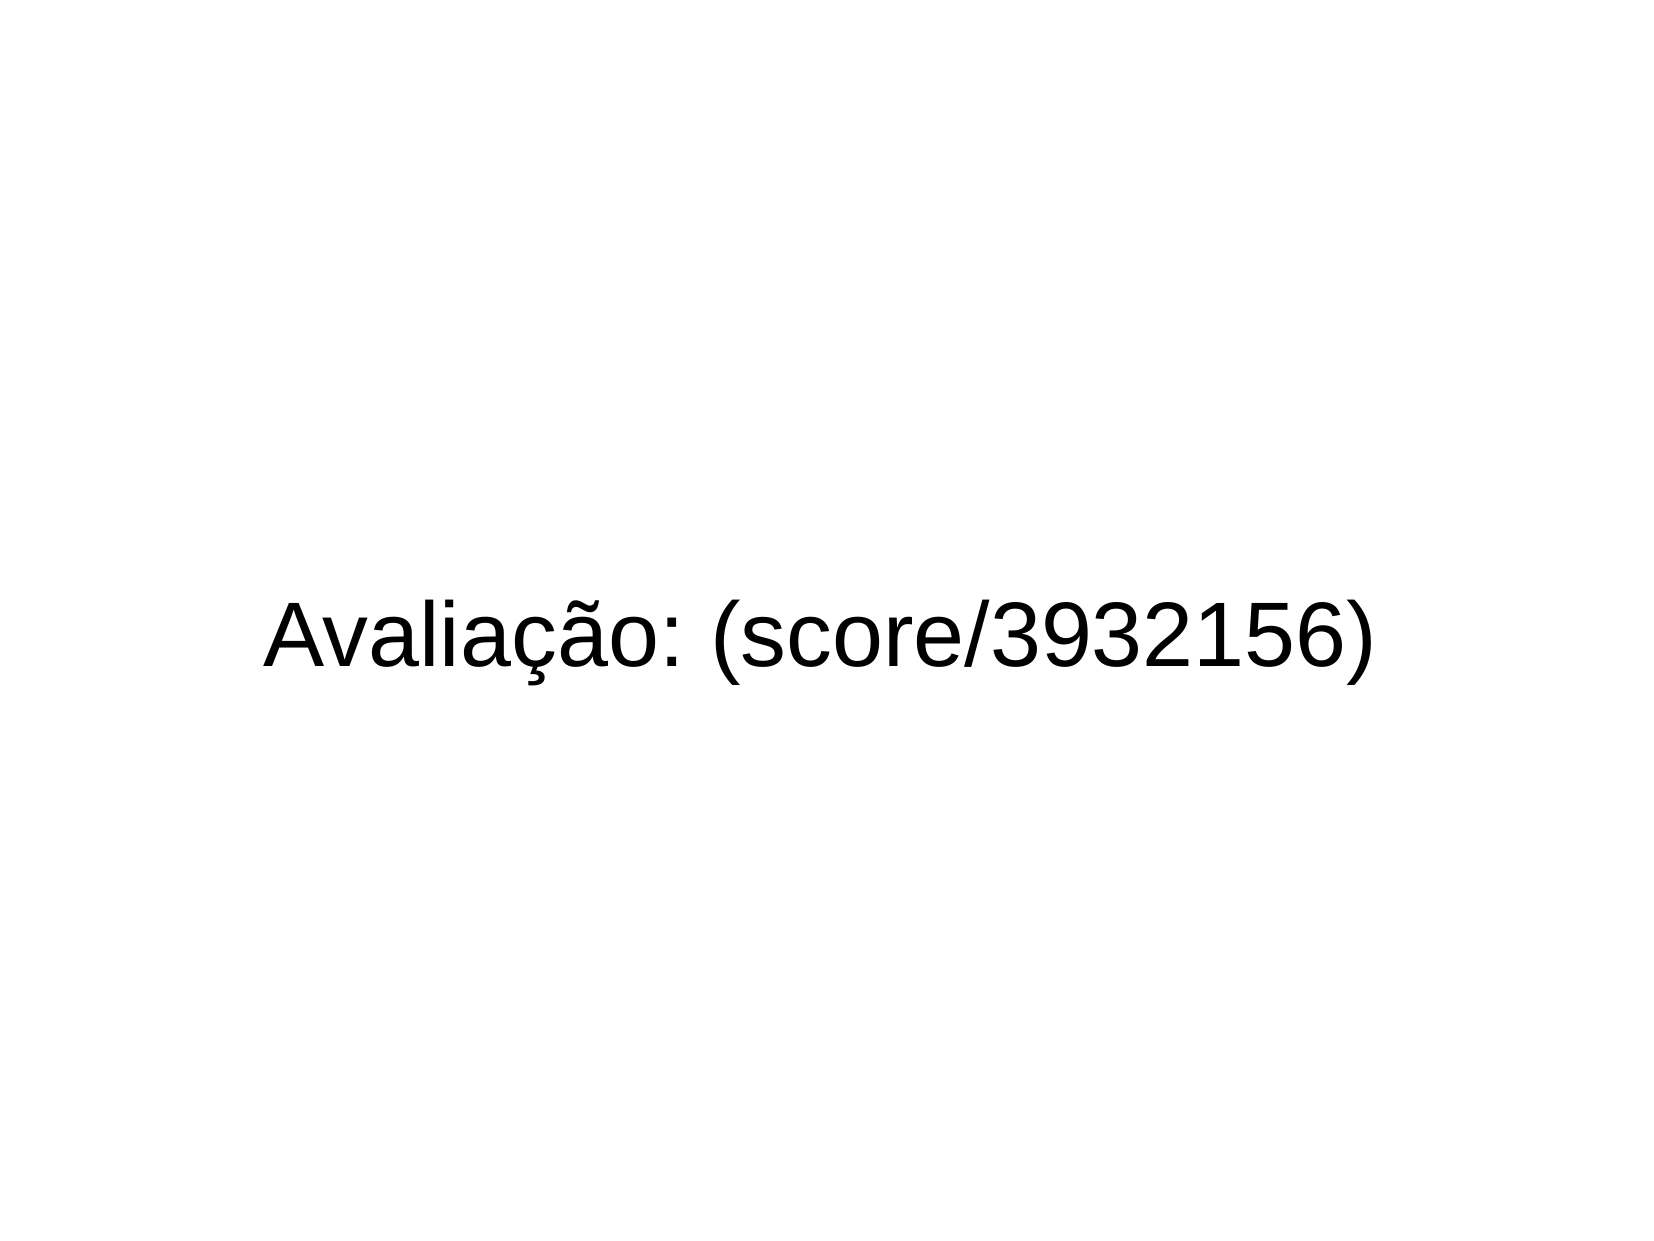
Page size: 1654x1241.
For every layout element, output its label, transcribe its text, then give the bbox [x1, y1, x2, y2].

title Avaliação: (score/3932156) [76, 531, 1565, 739]
